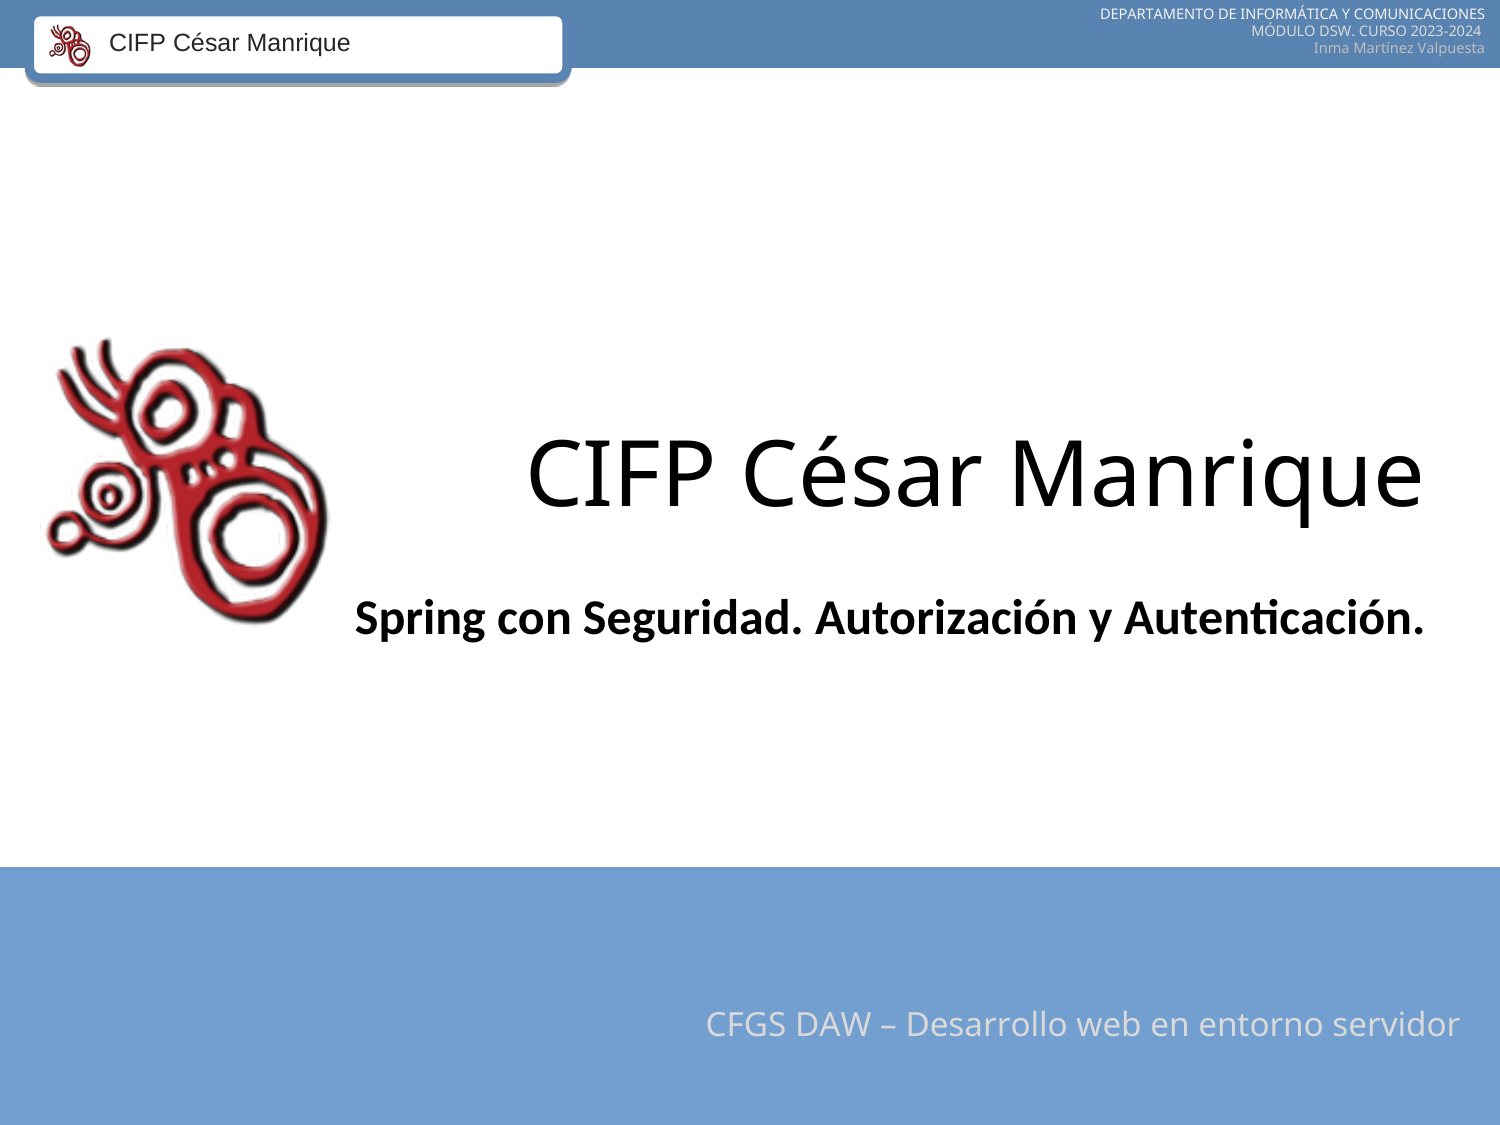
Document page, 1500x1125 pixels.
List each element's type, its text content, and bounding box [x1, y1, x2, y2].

text_box [0, 869, 1500, 1125]
title Spring con Seguridad. Autorización y Autenticación. [112, 555, 1441, 674]
text_box CFGS DAW – Desarrollo web en entorno servidor [389, 995, 1477, 1052]
title CIFP César Manrique [346, 349, 1441, 555]
picture [47, 23, 93, 67]
picture [35, 330, 346, 627]
